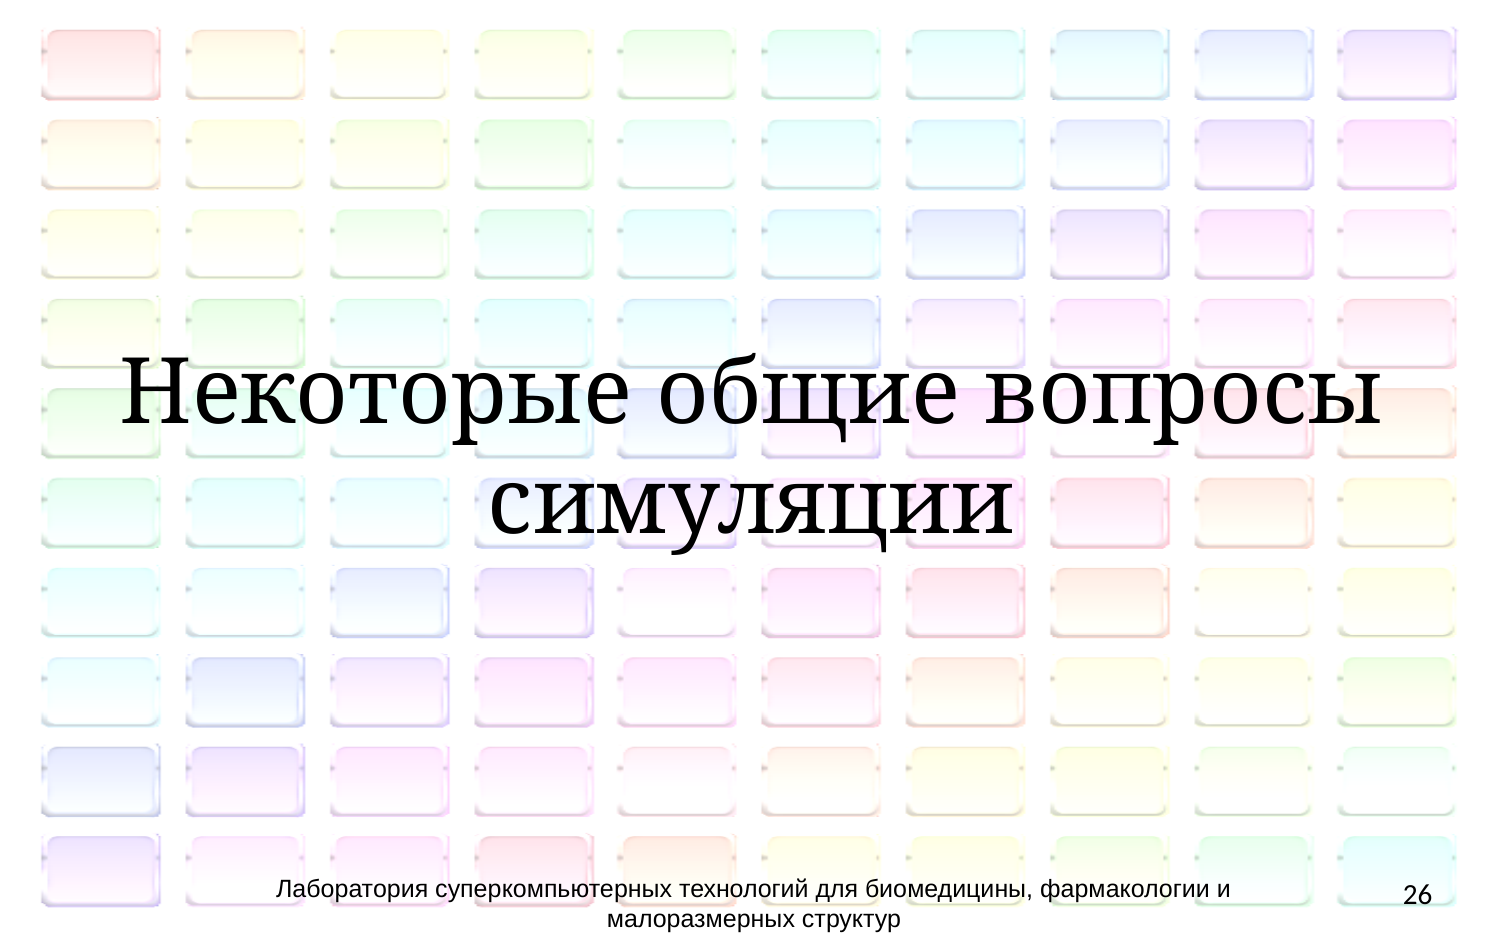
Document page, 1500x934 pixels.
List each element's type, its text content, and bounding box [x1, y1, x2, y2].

picture [0, 0, 1500, 934]
text_box <номер> [1387, 868, 1473, 918]
text_box Лаборатория суперкомпьютерных технологий для биомедицины, фармакологии и малоразмерных структур [171, 864, 1338, 915]
title Некоторые общие вопросы симуляции [76, 324, 1427, 483]
